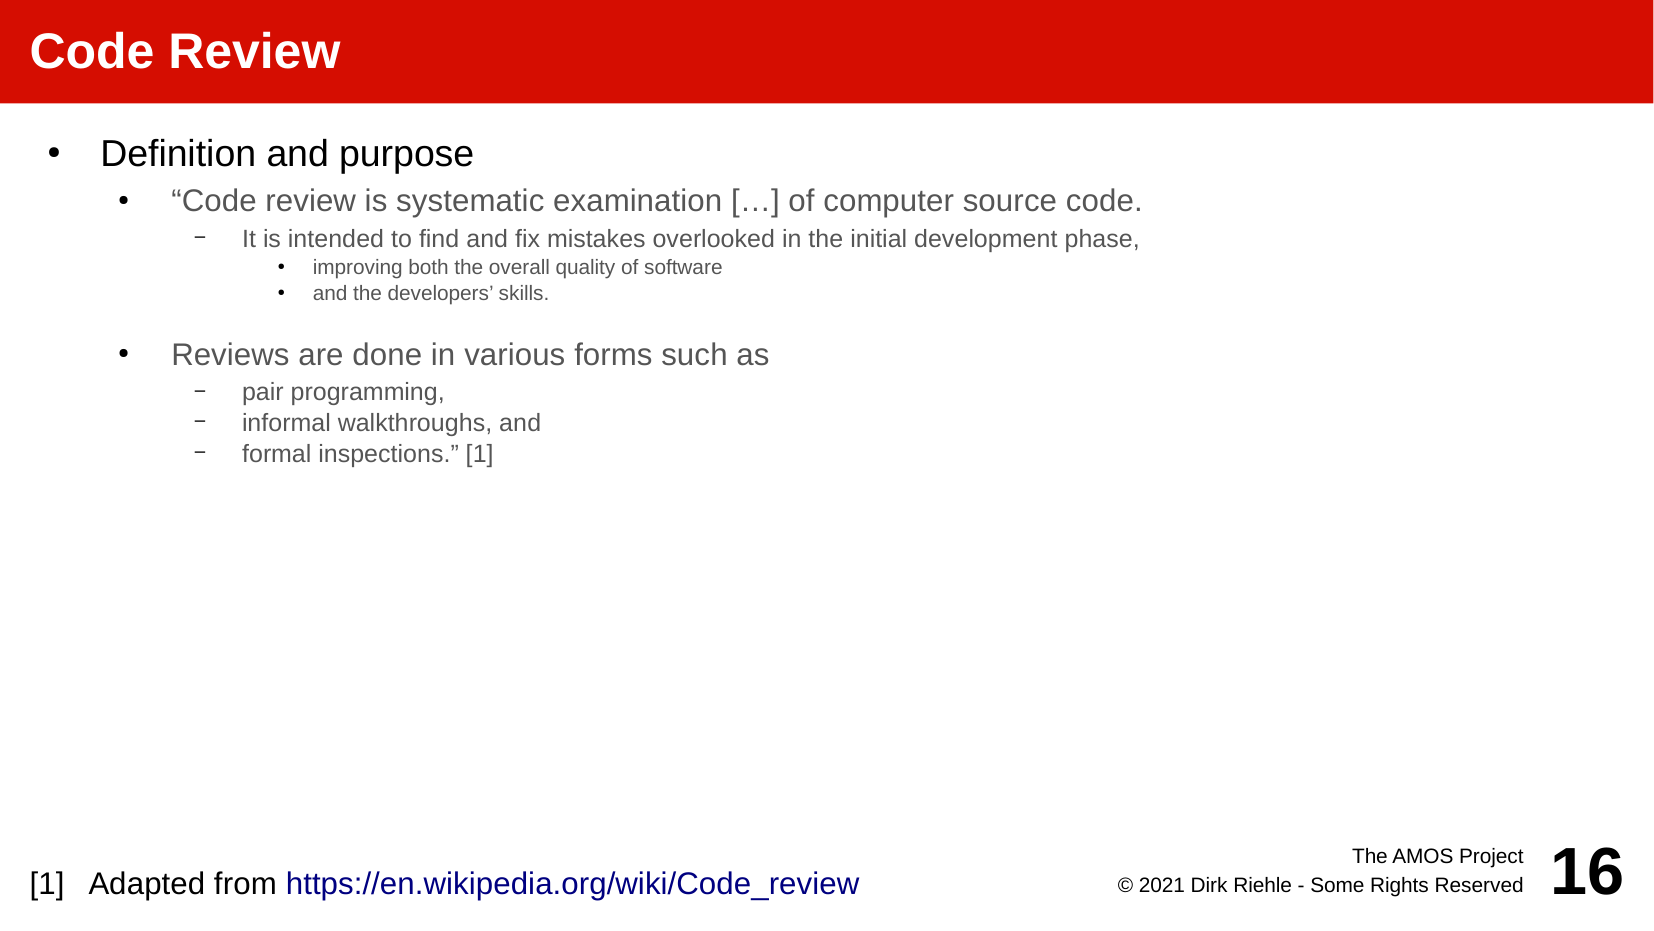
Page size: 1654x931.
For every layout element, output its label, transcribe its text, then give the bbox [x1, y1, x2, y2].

list Definition and purpose “Code review is systematic examination […] of computer source code. It is intended to find and fix mistakes overlooked in the initial development phase, improving both the overall quality of software and the developers’ skills. Reviews are done in various forms such as pair programming, informal walkthroughs, and formal inspections.” [1] [29, 132, 1625, 813]
text_box [1] Adapted from https://en.wikipedia.org/wiki/Code_review [0, 752, 1182, 931]
title Code Review [0, 0, 1654, 104]
